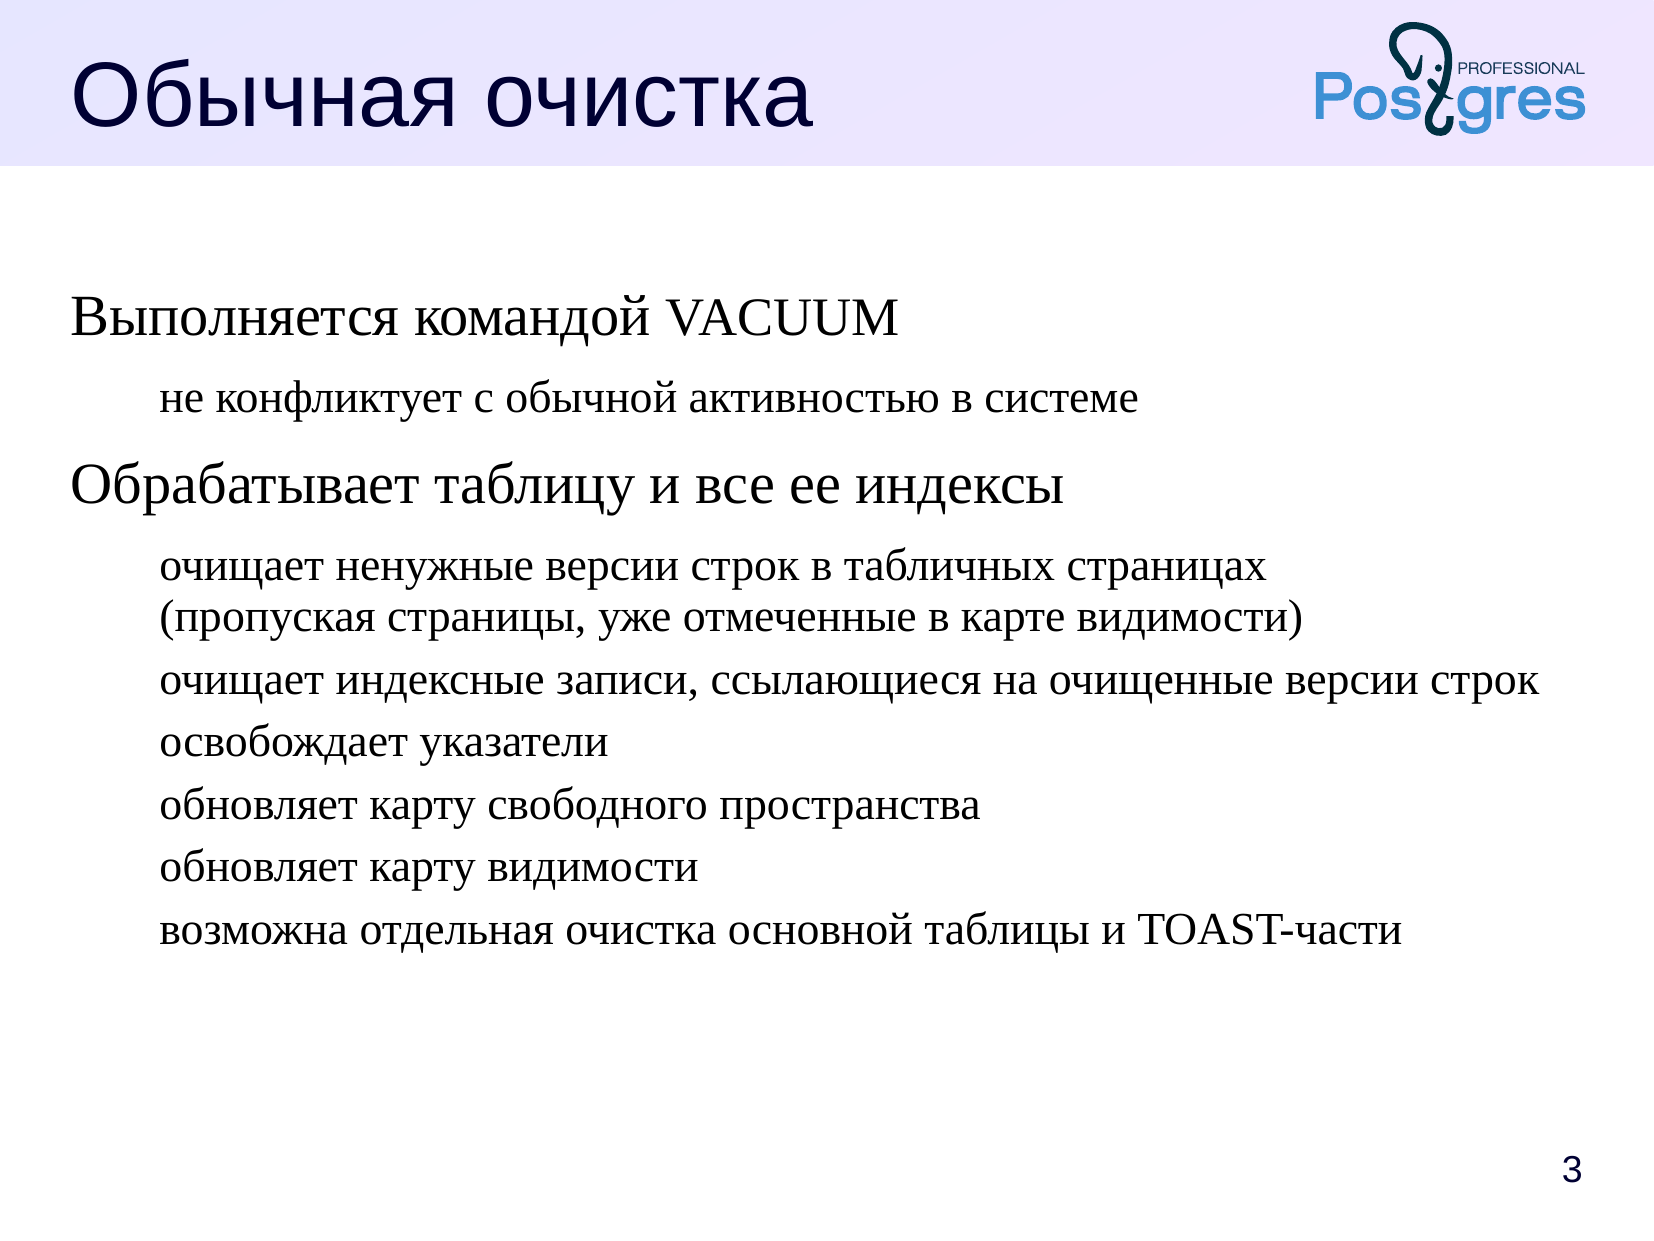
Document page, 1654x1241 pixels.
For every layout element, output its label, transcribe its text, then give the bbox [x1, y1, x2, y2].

title Обычная очистка [70, 43, 1241, 147]
list Выполняется командой VACUUM не конфликтует с обычной активностью в системе Обрабатывает таблицу и все ее индексы очищает ненужные версии строк в табличных страницах (пропуская страницы, уже отмеченные в карте видимости) очищает индексные записи, ссылающиеся на очищенные версии строк освобождает указатели обновляет карту свободного пространства обновляет карту видимости возможна отдельная очистка основной таблицы и TOAST-части [70, 283, 1583, 1141]
